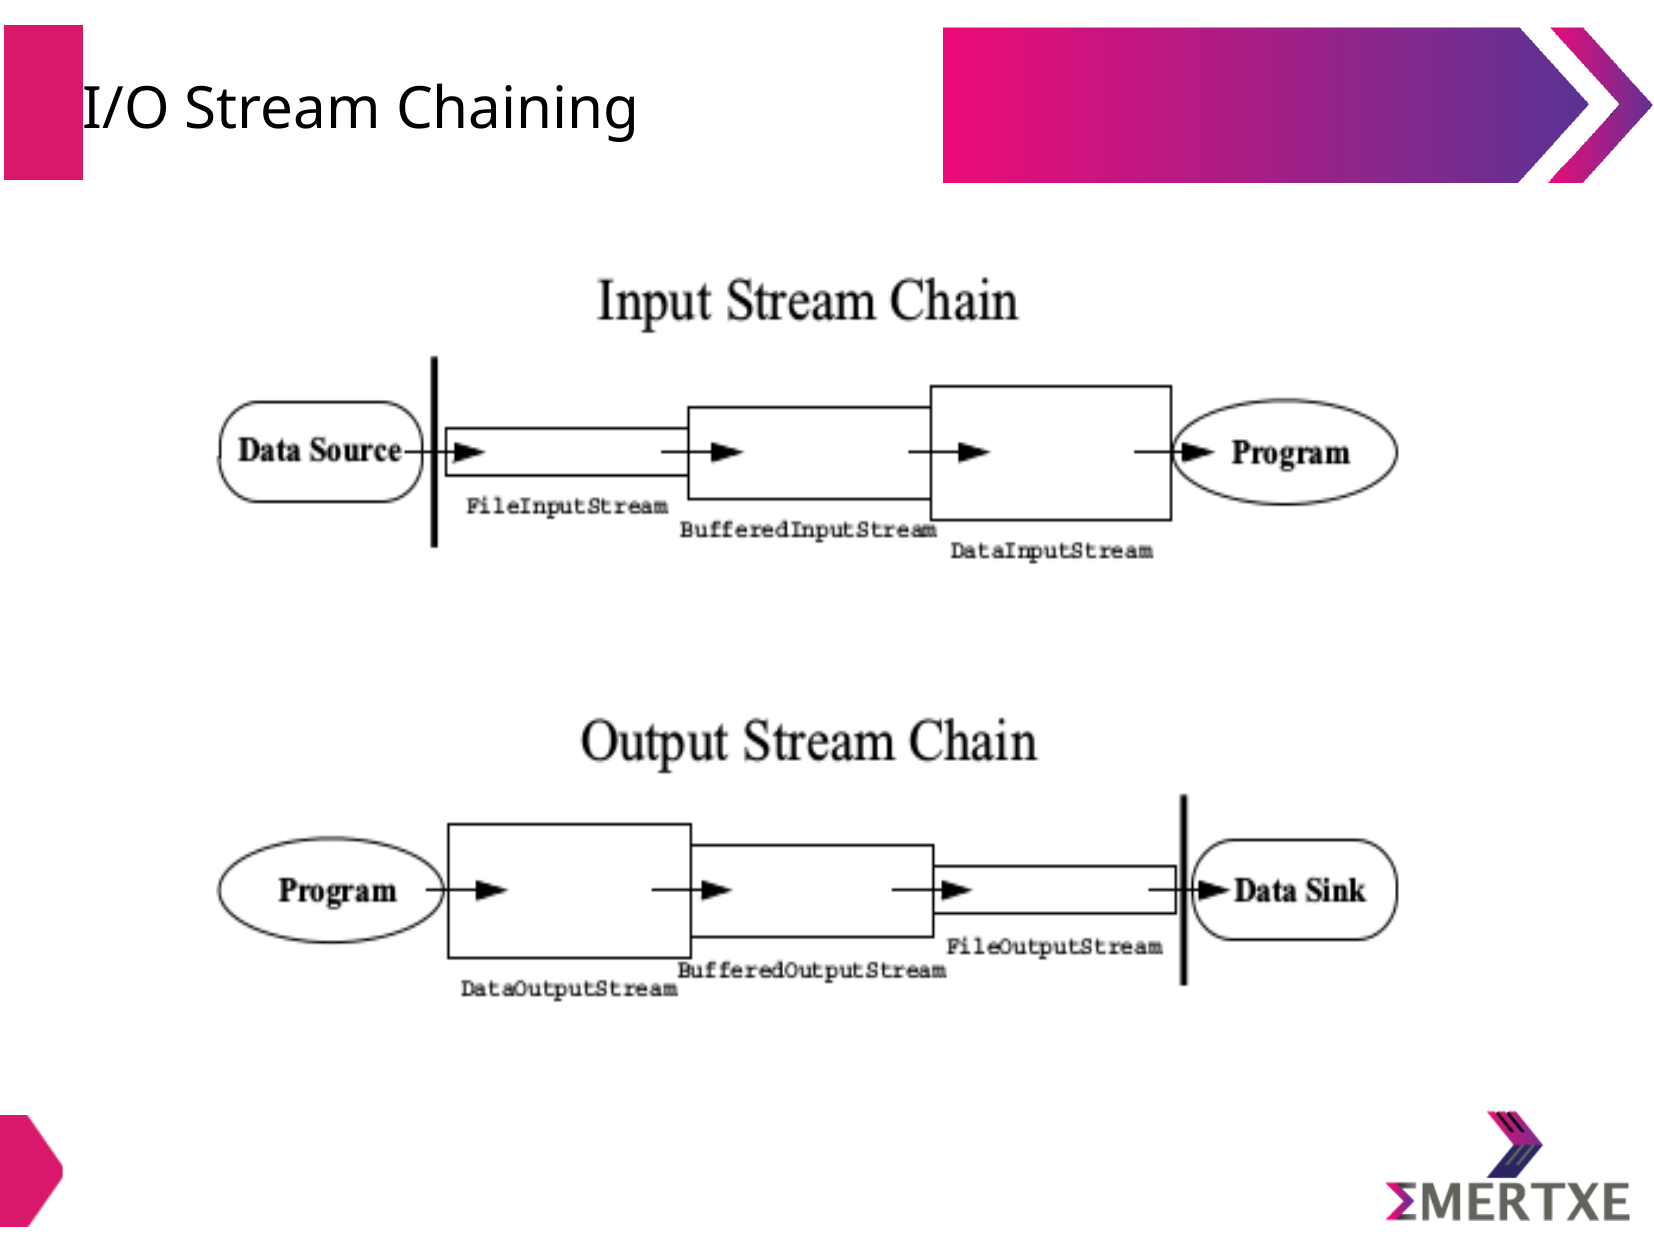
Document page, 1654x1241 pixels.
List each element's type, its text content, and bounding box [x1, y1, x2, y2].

picture [1571, 27, 1653, 183]
picture [165, 239, 1501, 1066]
title I/O Stream Chaining [82, 2, 1571, 210]
picture [1385, 1107, 1631, 1221]
